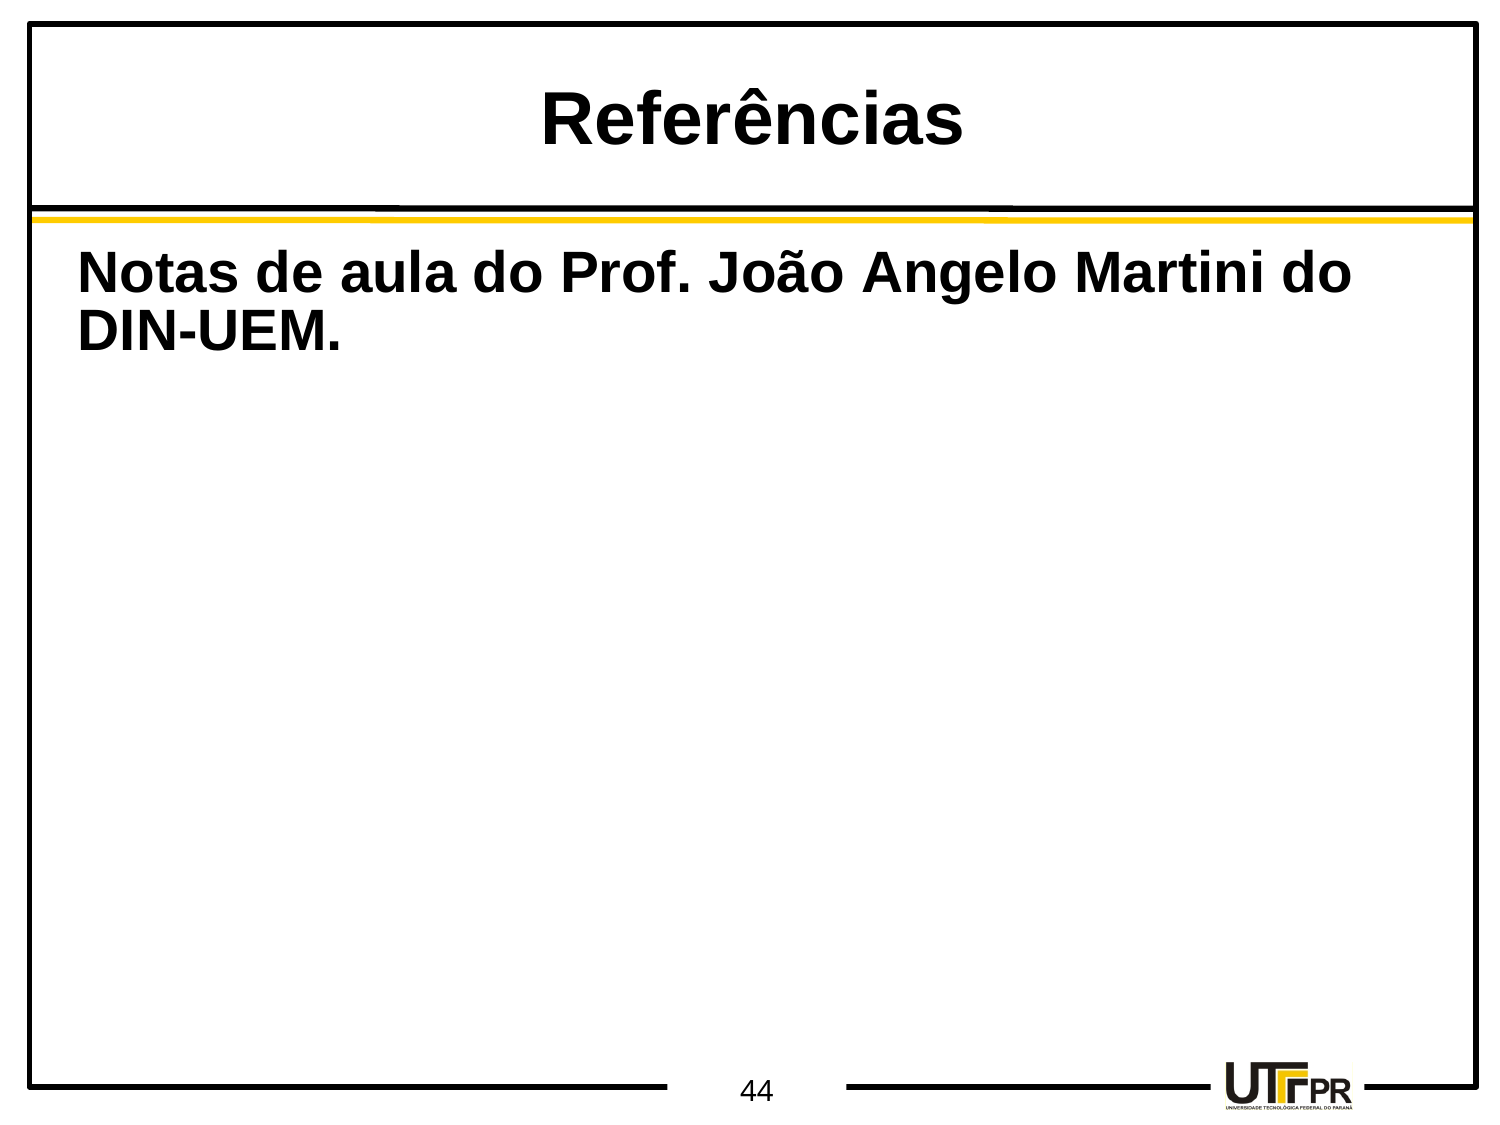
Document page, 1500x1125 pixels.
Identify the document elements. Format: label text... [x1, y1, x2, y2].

list Notas de aula do Prof. João Angelo Martini do DIN-UEM. [41, 245, 1471, 1040]
picture [1225, 1062, 1353, 1110]
title Referências [29, 47, 1477, 195]
